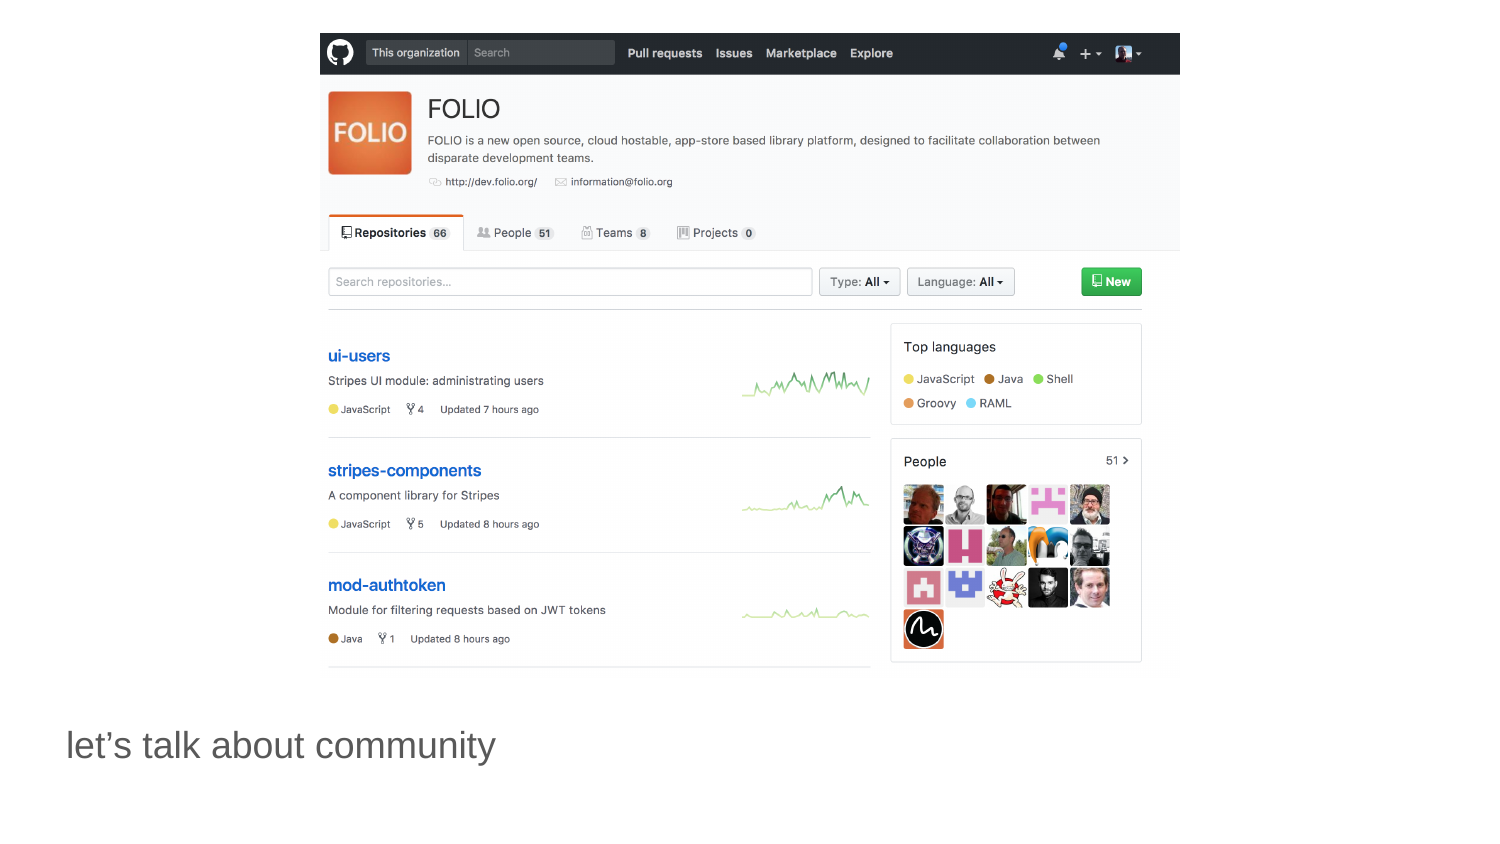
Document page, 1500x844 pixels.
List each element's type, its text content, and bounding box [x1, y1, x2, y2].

picture [320, 33, 1180, 678]
list let’s talk about community [51, 694, 1036, 794]
